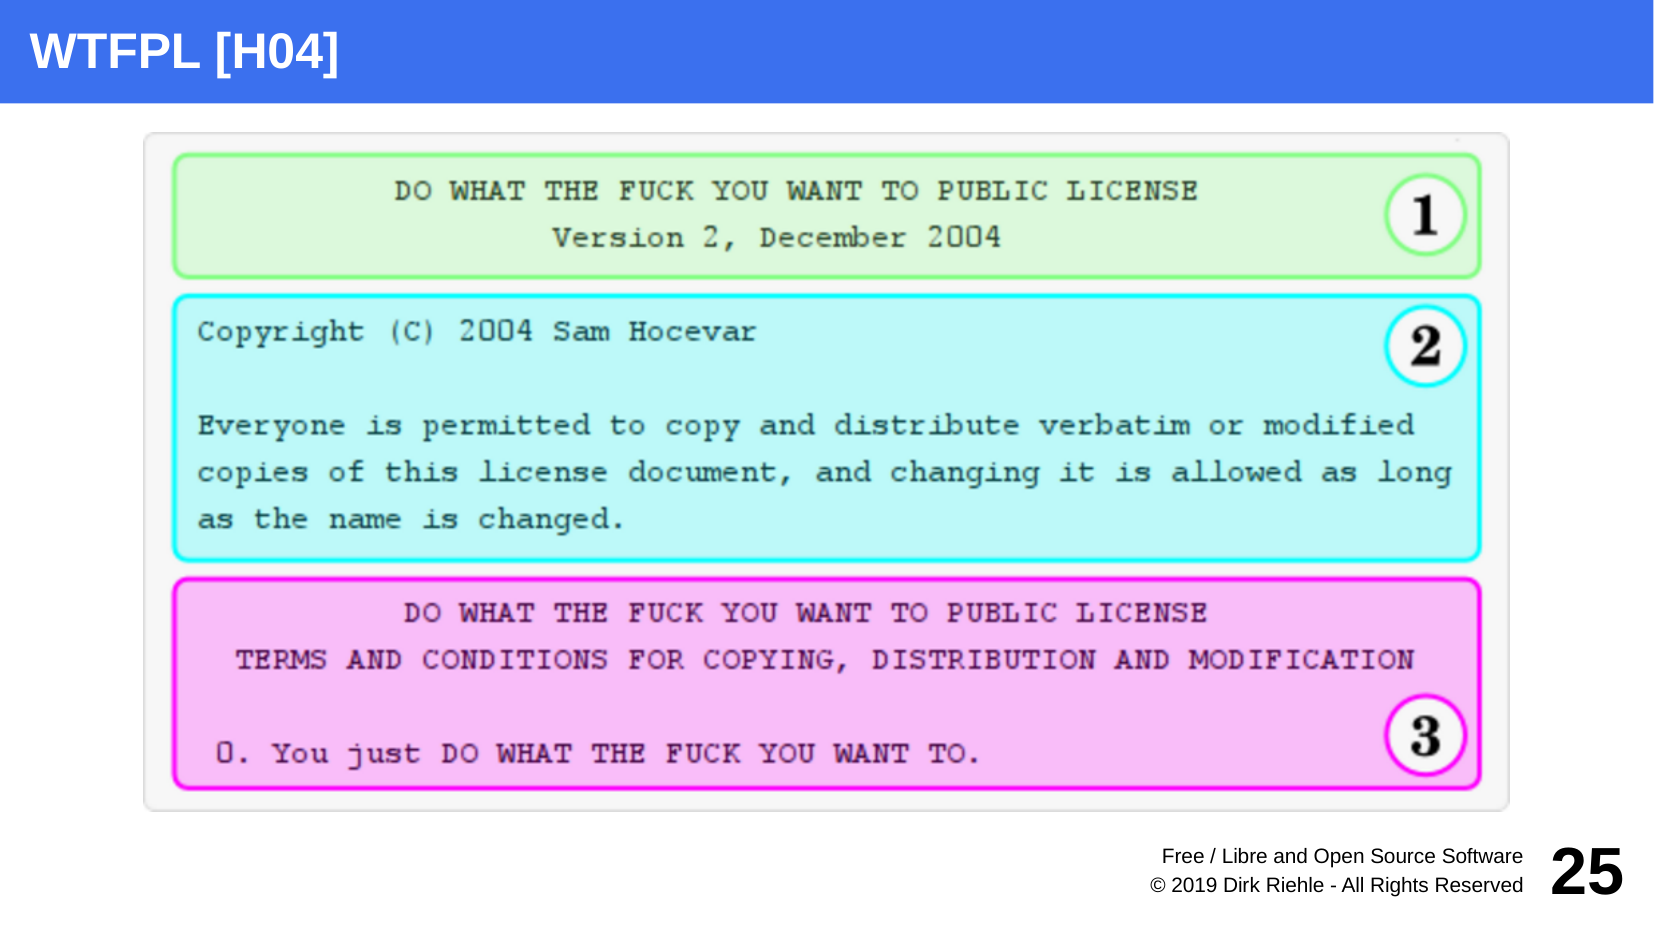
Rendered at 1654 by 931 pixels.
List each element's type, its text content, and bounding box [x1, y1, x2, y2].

title WTFPL [H04] [0, 0, 1654, 104]
picture [143, 132, 1510, 813]
